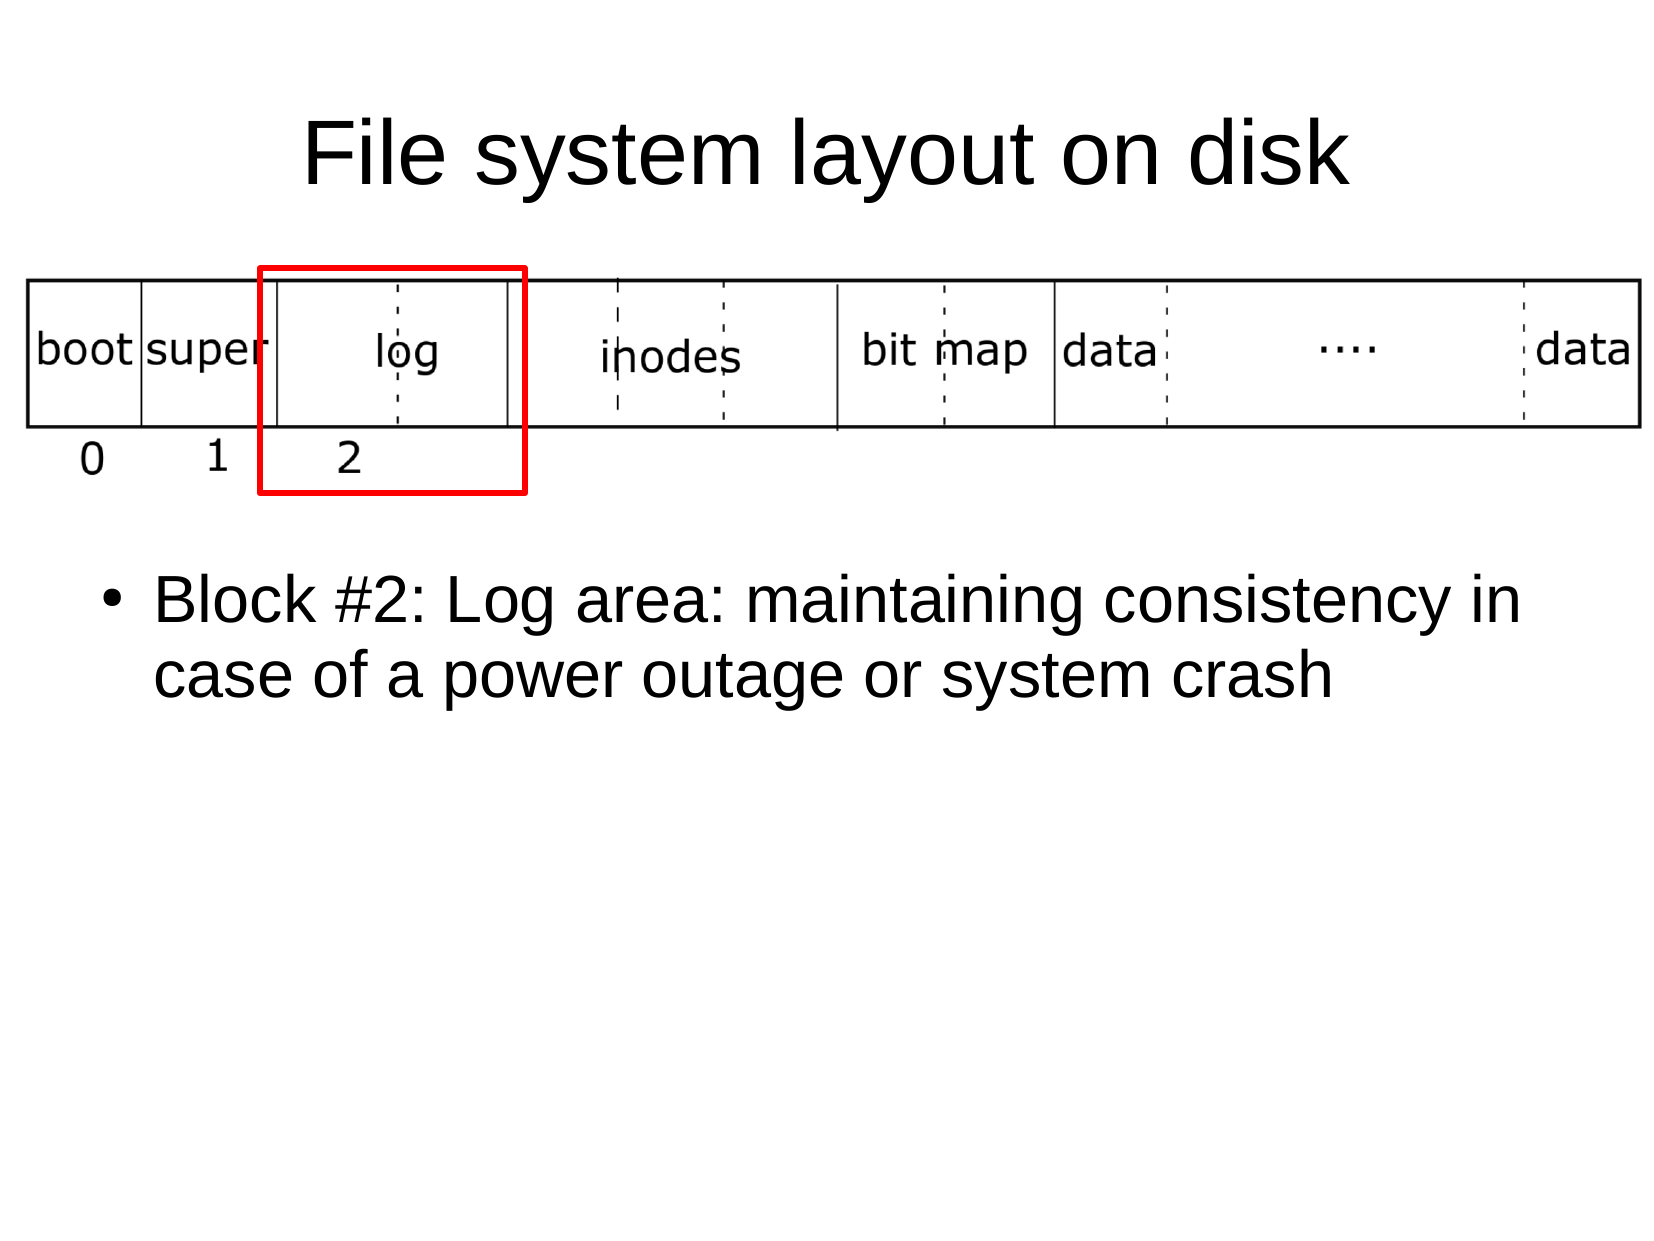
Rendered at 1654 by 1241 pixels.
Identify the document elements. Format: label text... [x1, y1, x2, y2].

picture [4, 257, 1654, 488]
list Block #2: Log area: maintaining consistency in case of a power outage or system crash [82, 562, 1571, 1163]
picture [263, 271, 522, 488]
title File system layout on disk [82, 49, 1571, 257]
